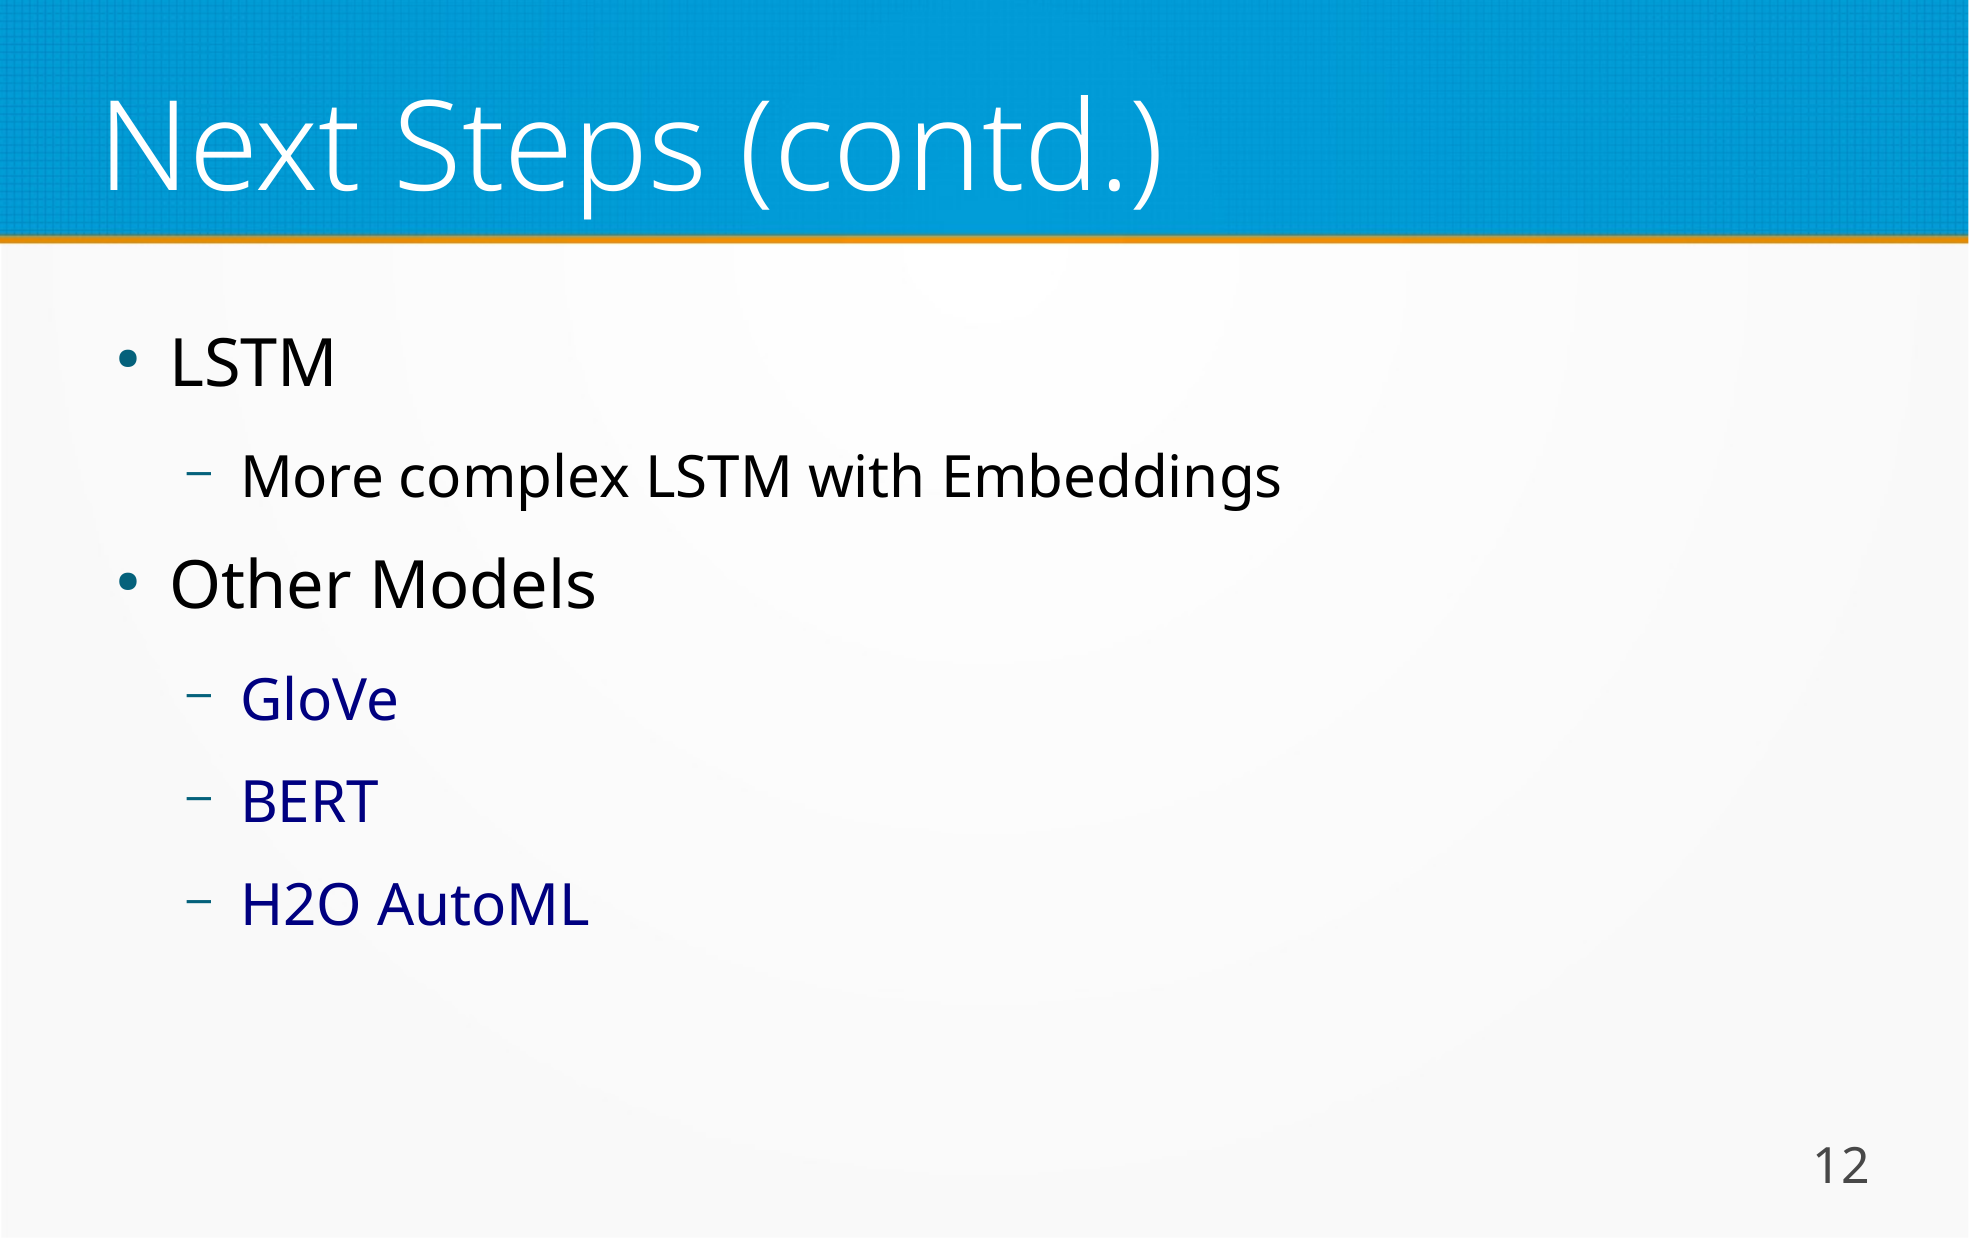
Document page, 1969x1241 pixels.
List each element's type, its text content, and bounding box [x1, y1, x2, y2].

title Next Steps (contd.) [98, 19, 1870, 227]
list LSTM More complex LSTM with Embeddings Other Models GloVe BERT H2O AutoML [98, 315, 1861, 1081]
picture [0, 233, 1969, 1241]
